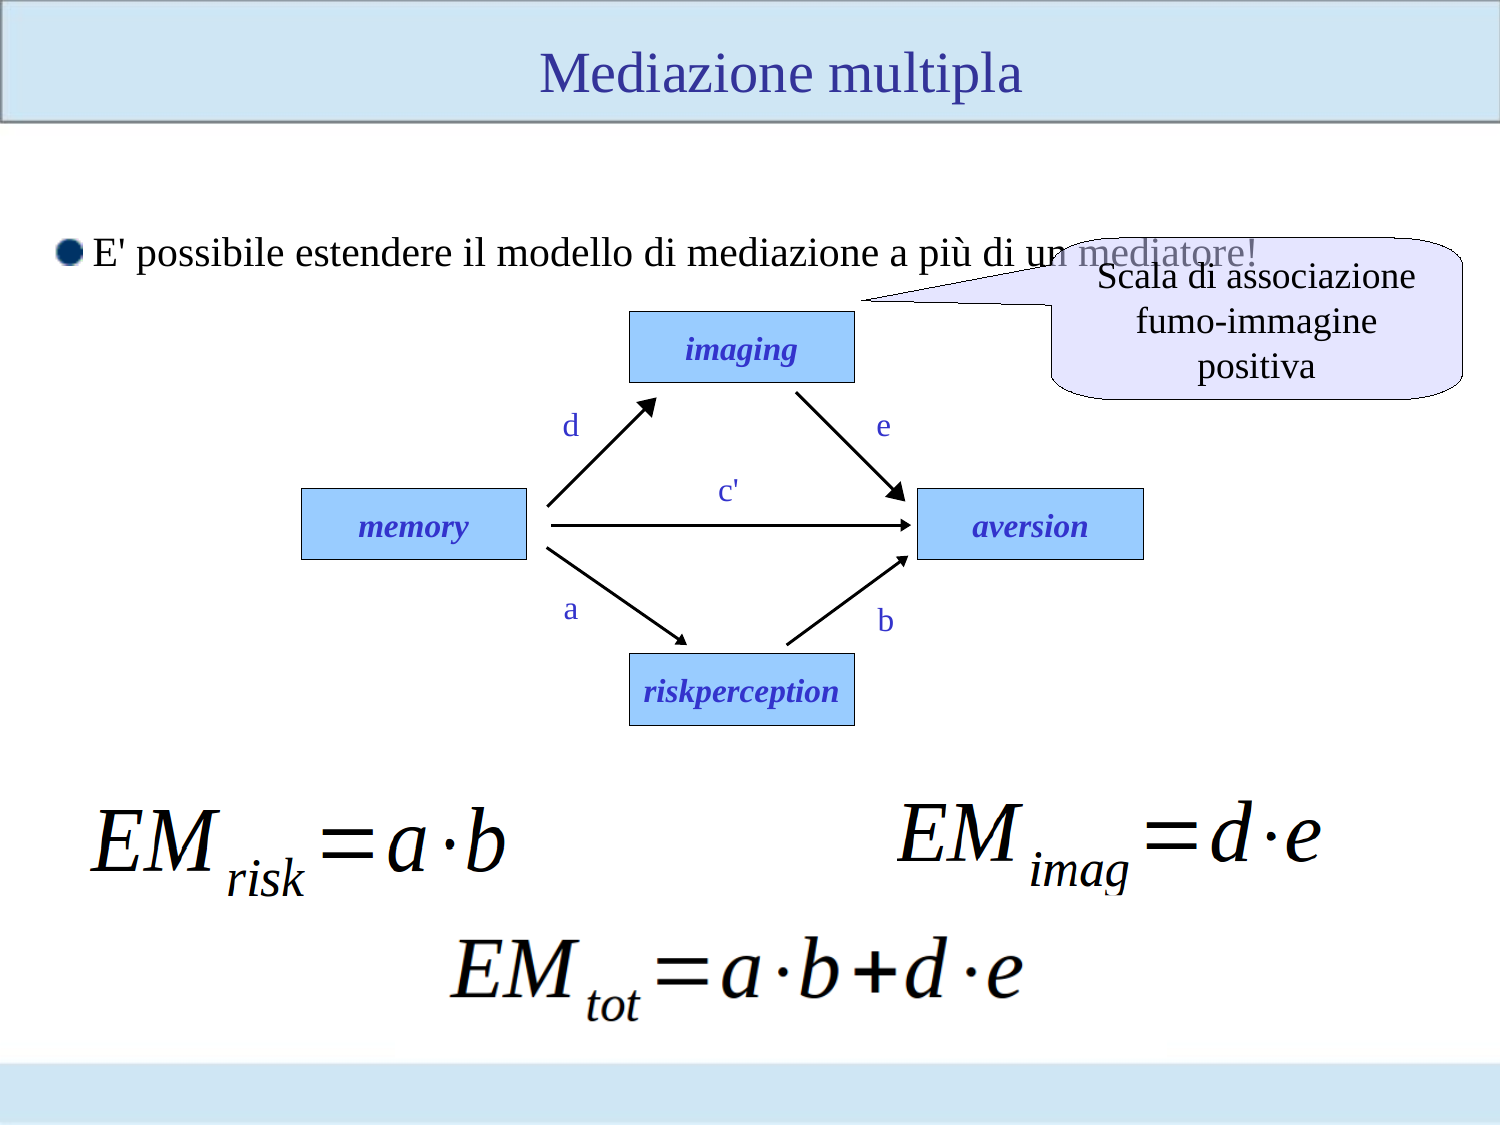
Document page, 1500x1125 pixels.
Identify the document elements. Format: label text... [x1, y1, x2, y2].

text_box riskperception [629, 653, 855, 726]
picture [0, 0, 1500, 1125]
text_box aversion [917, 488, 1144, 560]
text_box Scala di associazione fumo-immagine positiva [861, 237, 1463, 400]
text_box e [787, 395, 981, 503]
text_box memory [301, 488, 527, 560]
text_box E' possibile estendere il modello di mediazione a più di un mediatore! [37, 187, 1463, 283]
text_box c' [631, 460, 826, 568]
title Mediazione multipla [249, 21, 1313, 117]
text_box imaging [629, 311, 855, 383]
text_box d [474, 395, 668, 503]
text_box a [474, 579, 668, 686]
text_box b [789, 590, 983, 698]
